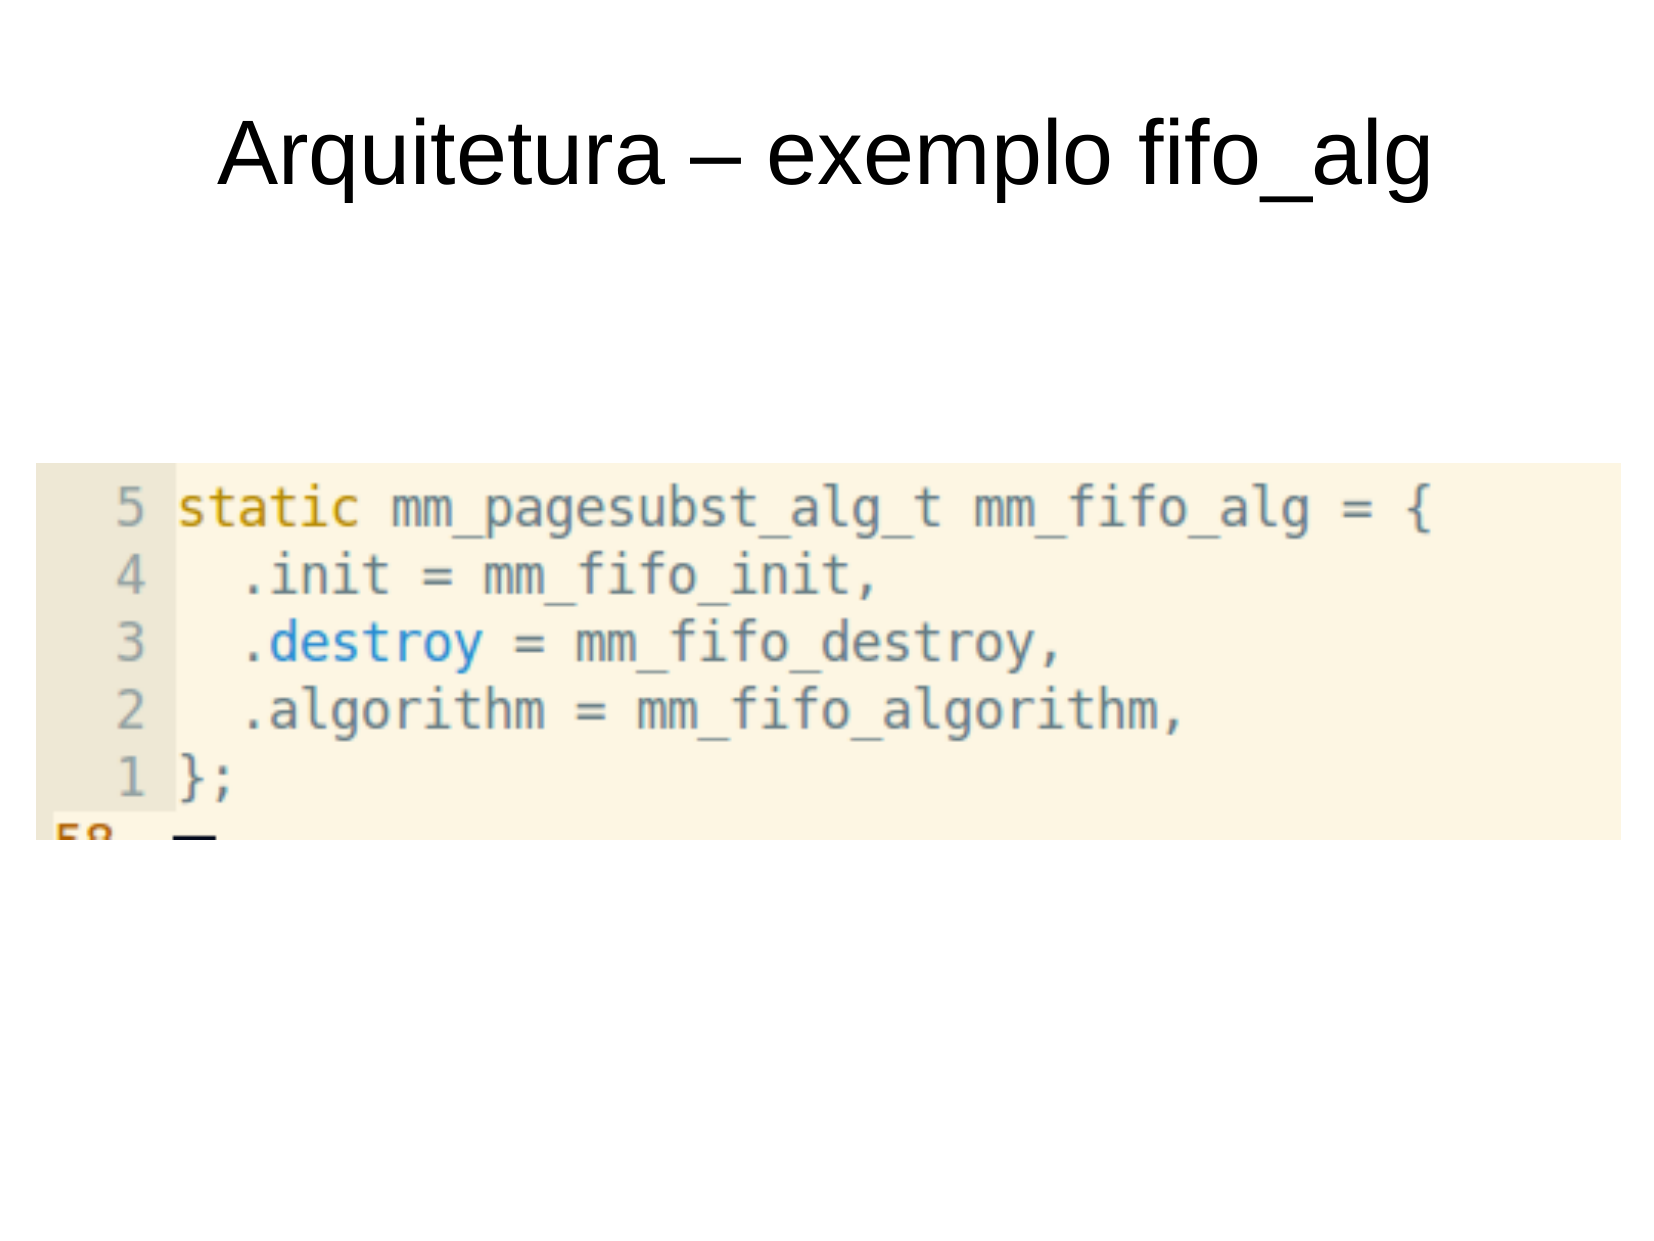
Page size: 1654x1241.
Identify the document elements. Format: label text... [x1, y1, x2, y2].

picture [36, 463, 1621, 841]
title Arquitetura – exemplo fifo_alg [82, 49, 1571, 257]
